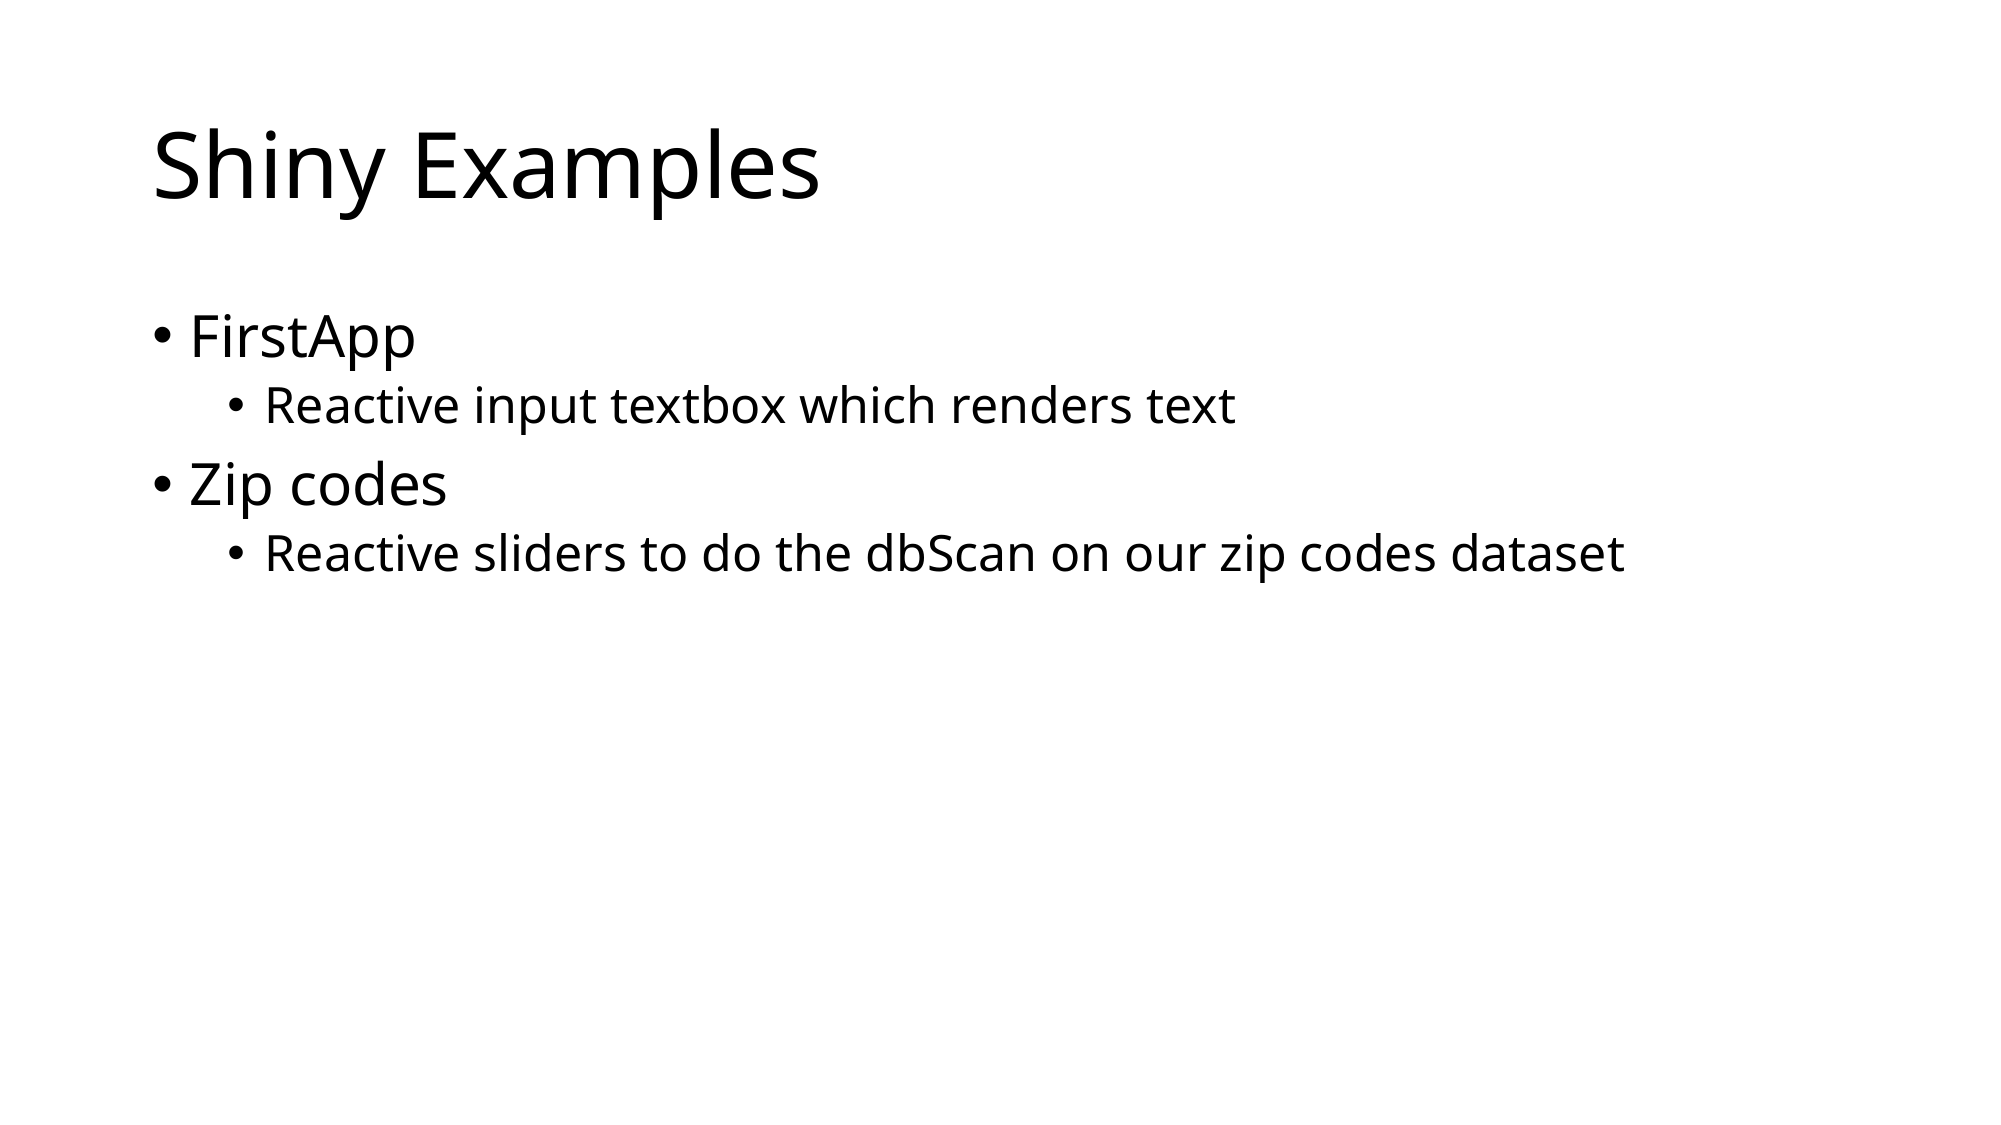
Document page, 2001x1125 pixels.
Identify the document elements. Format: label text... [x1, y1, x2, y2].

list FirstApp Reactive input textbox which renders text Zip codes Reactive sliders to do the dbScan on our zip codes dataset [137, 299, 1863, 1014]
title Shiny Examples [137, 59, 1863, 278]
